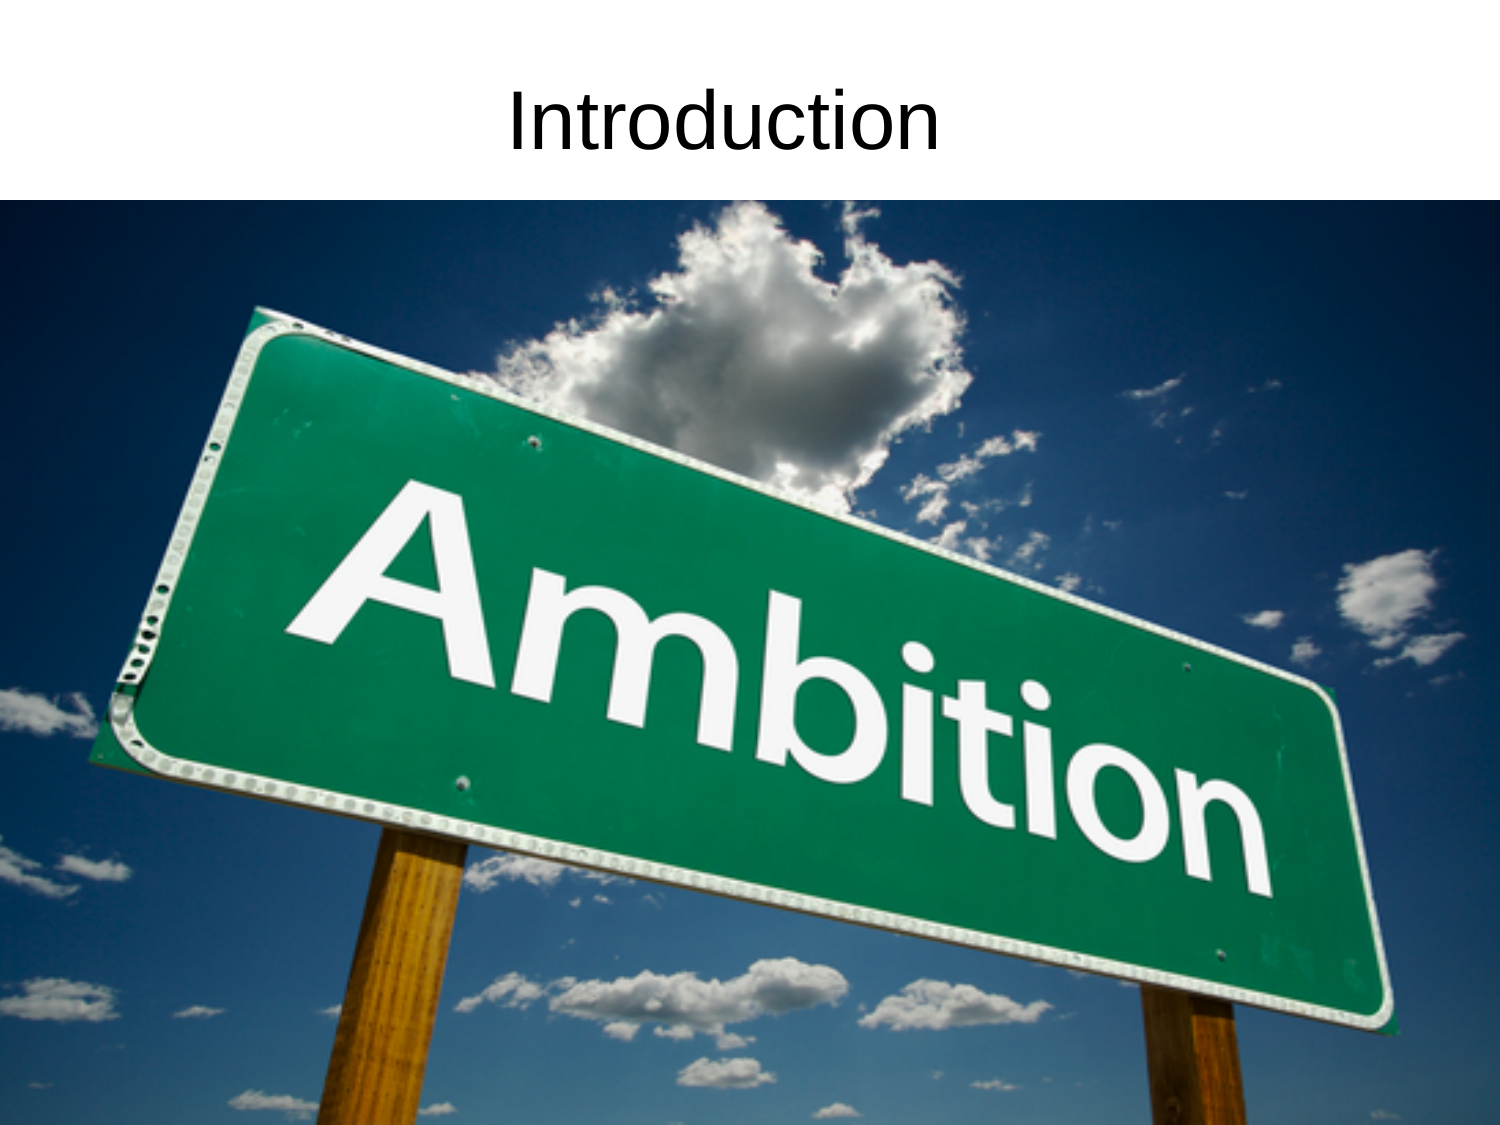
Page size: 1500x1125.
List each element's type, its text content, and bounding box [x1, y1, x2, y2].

text_box Introduction [491, 59, 1016, 174]
picture [0, 200, 1500, 1125]
